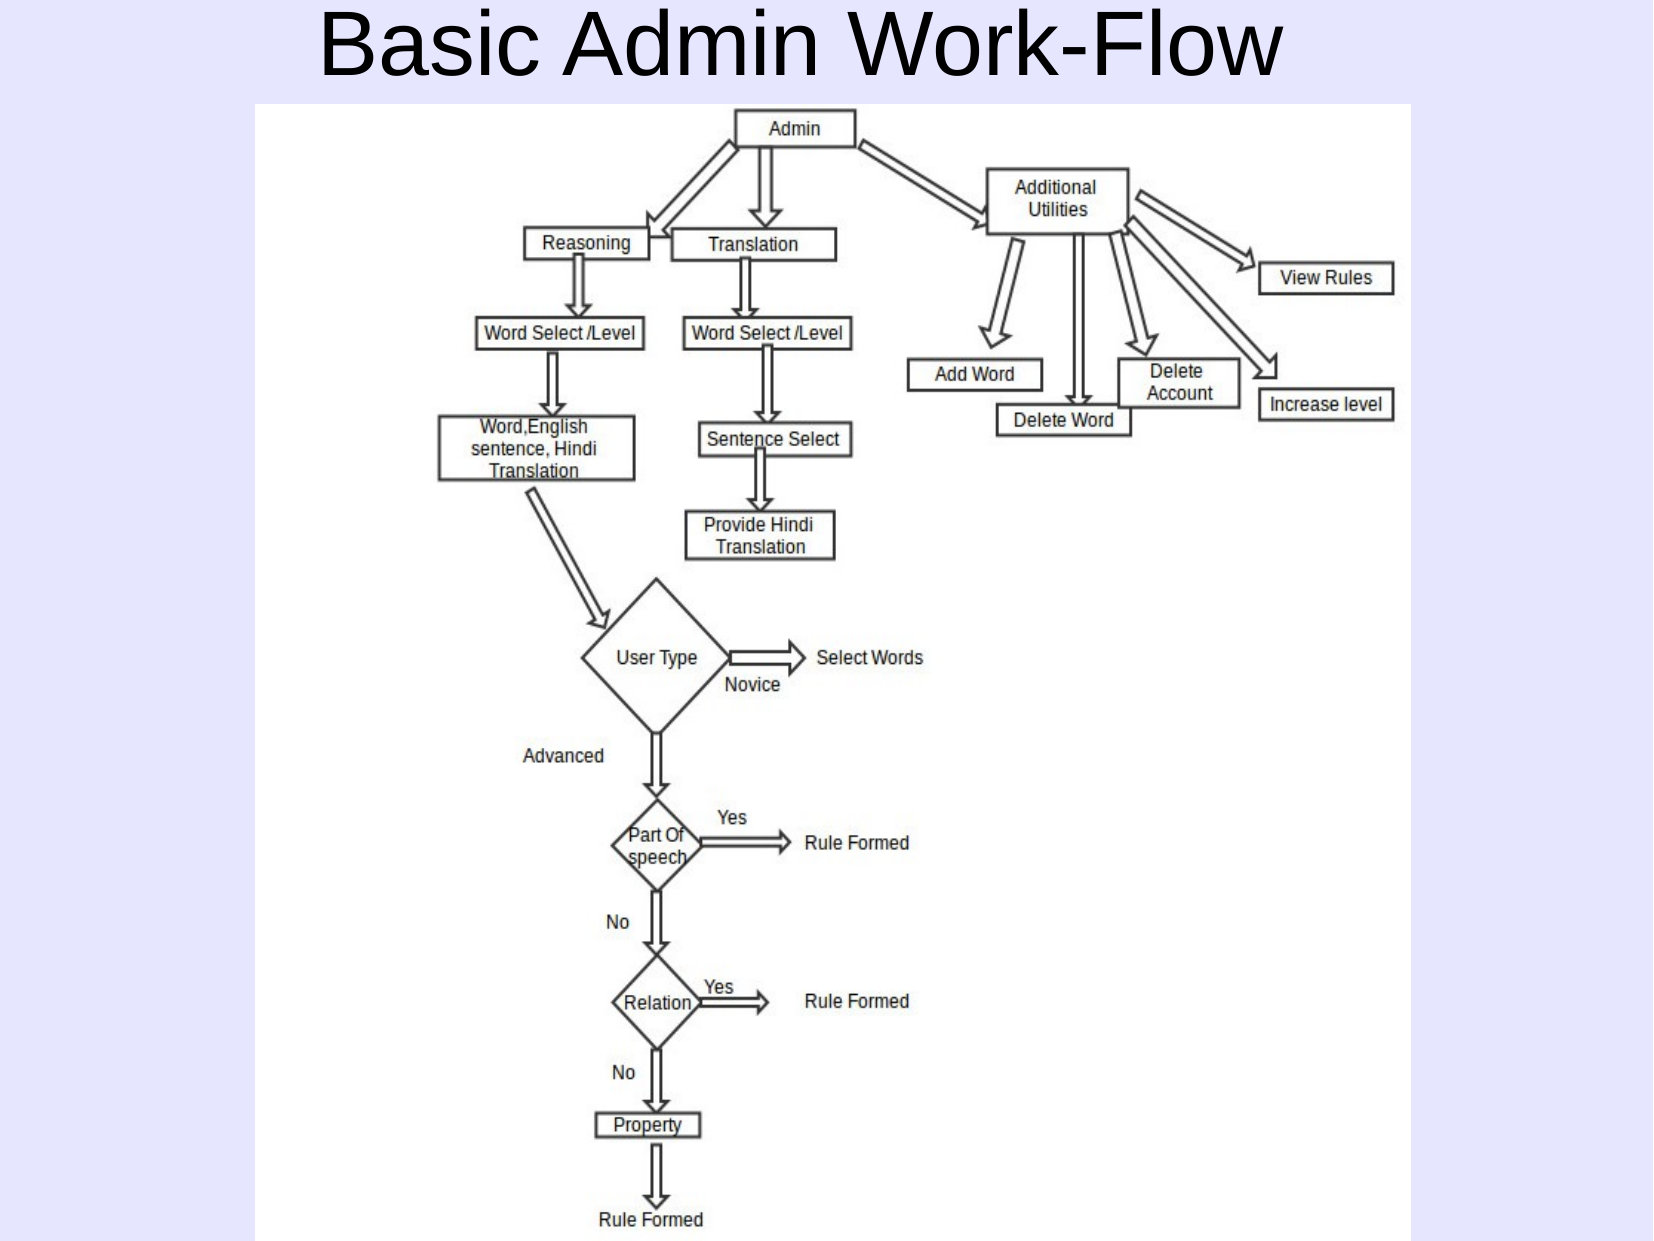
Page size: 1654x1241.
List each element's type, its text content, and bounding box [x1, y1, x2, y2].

picture [255, 104, 1411, 1241]
title Basic Admin Work-Flow [57, 0, 1546, 148]
